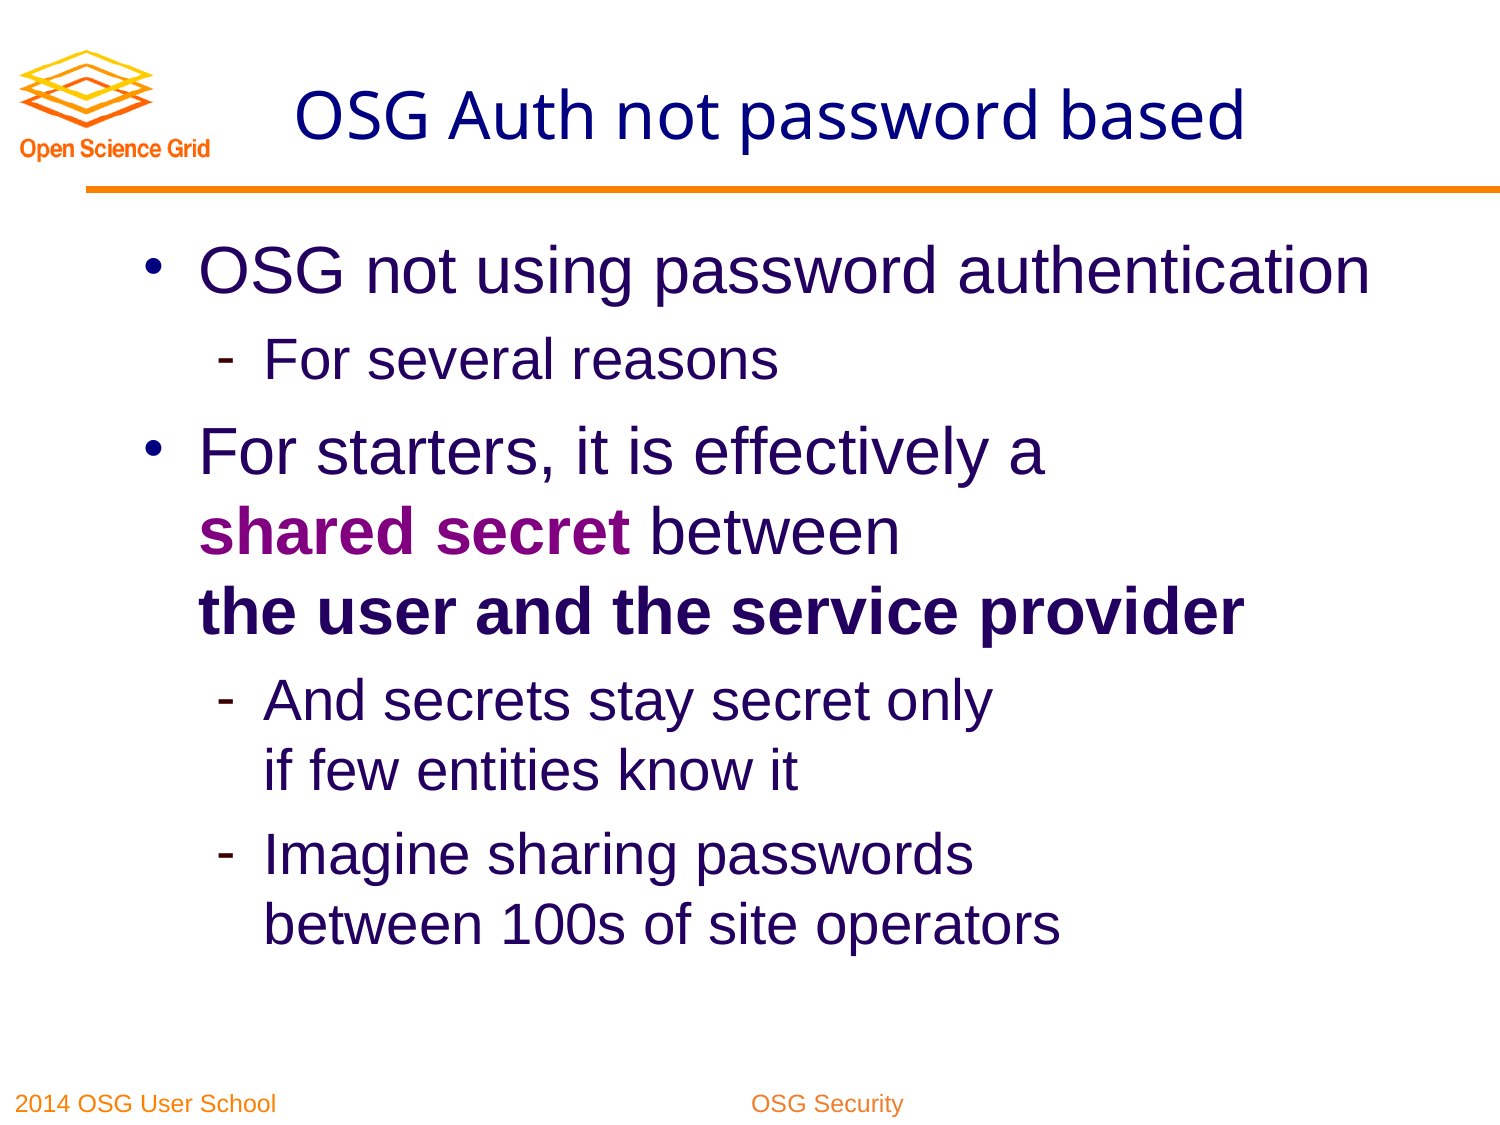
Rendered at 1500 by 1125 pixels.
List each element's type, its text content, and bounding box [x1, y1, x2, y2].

picture [0, 27, 201, 179]
title OSG Auth not password based [201, 18, 1342, 207]
list OSG not using password authentication For several reasons For starters, it is effectively a shared secret between the user and the service provider And secrets stay secret only if few entities know it Imagine sharing passwords between 100s of site operators [127, 218, 1403, 1057]
